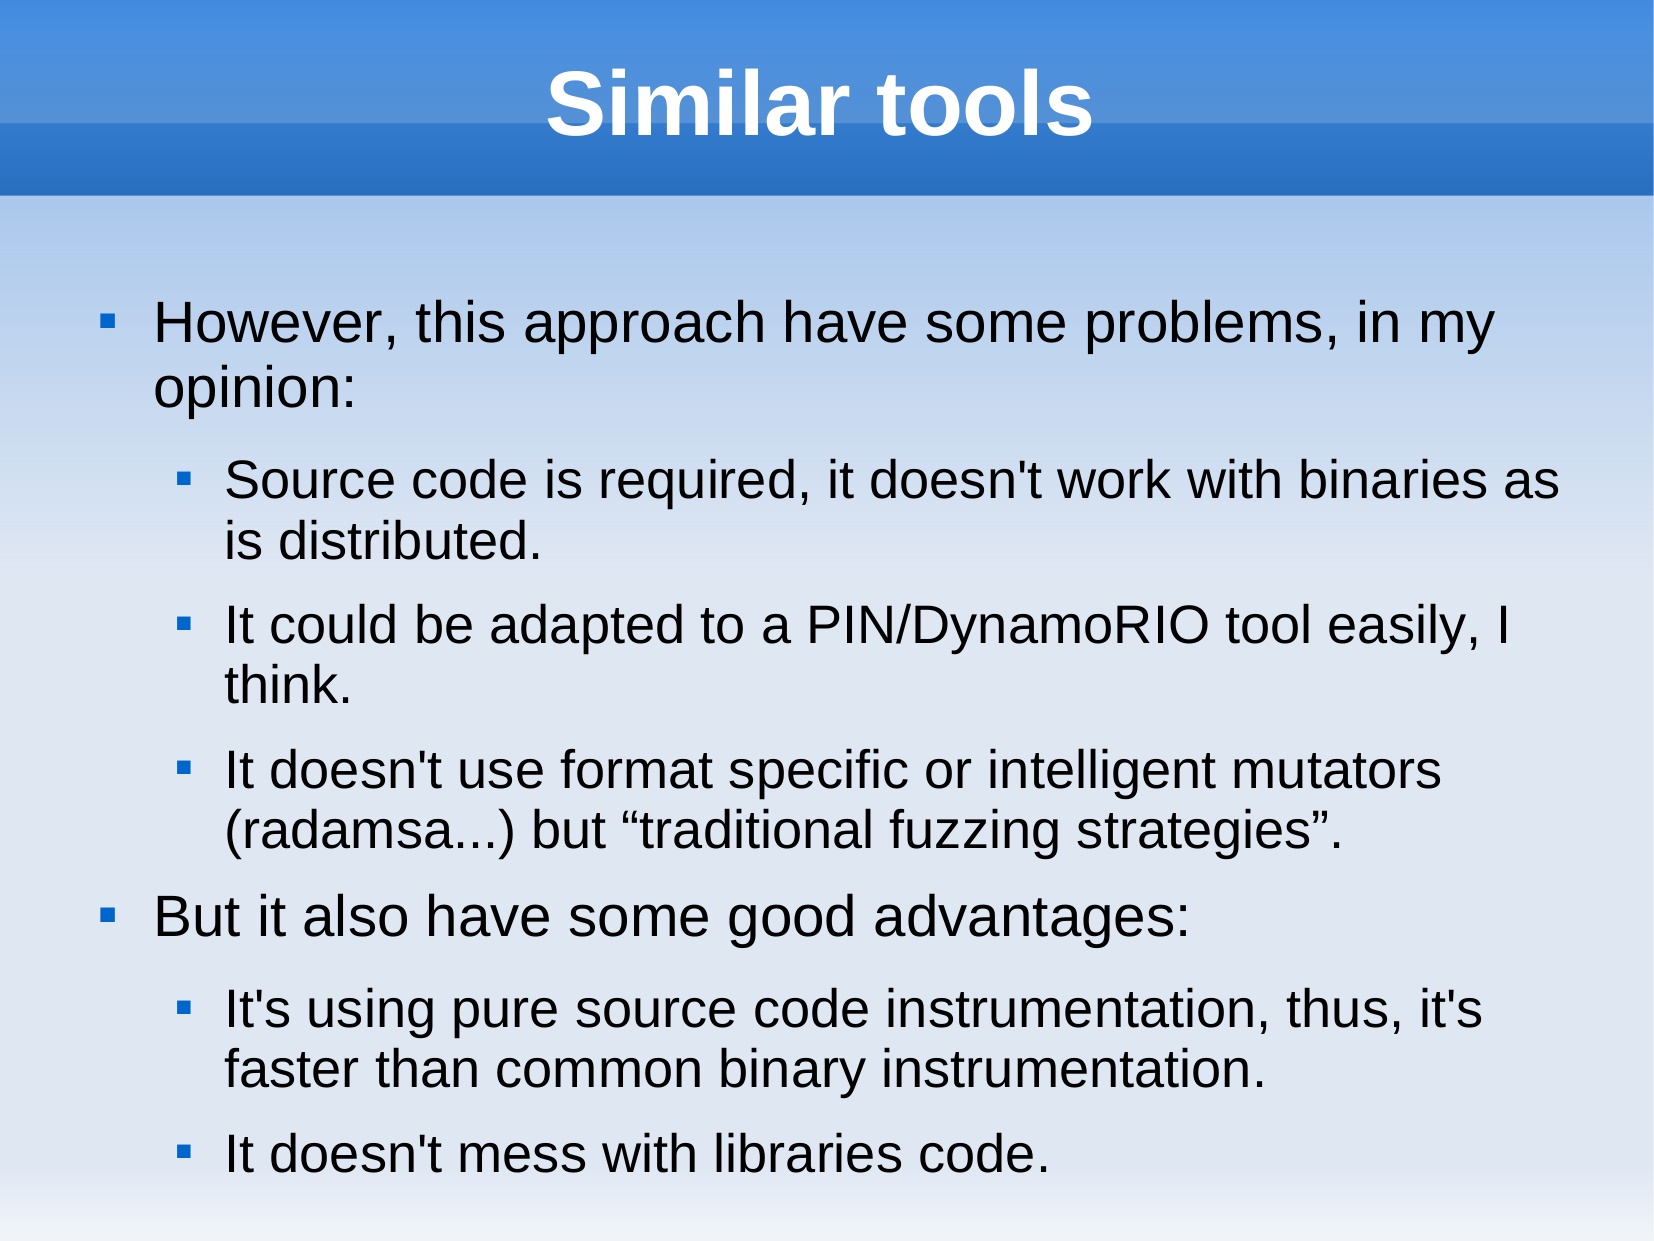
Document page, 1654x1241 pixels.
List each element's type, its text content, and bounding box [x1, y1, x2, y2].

title Similar tools [76, 0, 1565, 208]
picture [0, 0, 1654, 1241]
list However, this approach have some problems, in my opinion: Source code is required, it doesn't work with binaries as is distributed. It could be adapted to a PIN/DynamoRIO tool easily, I think. It doesn't use format specific or intelligent mutators (radamsa...) but “traditional fuzzing strategies”. But it also have some good advantages: It's using pure source code instrumentation, thus, it's faster than common binary instrumentation. It doesn't mess with libraries code. [82, 290, 1571, 1184]
